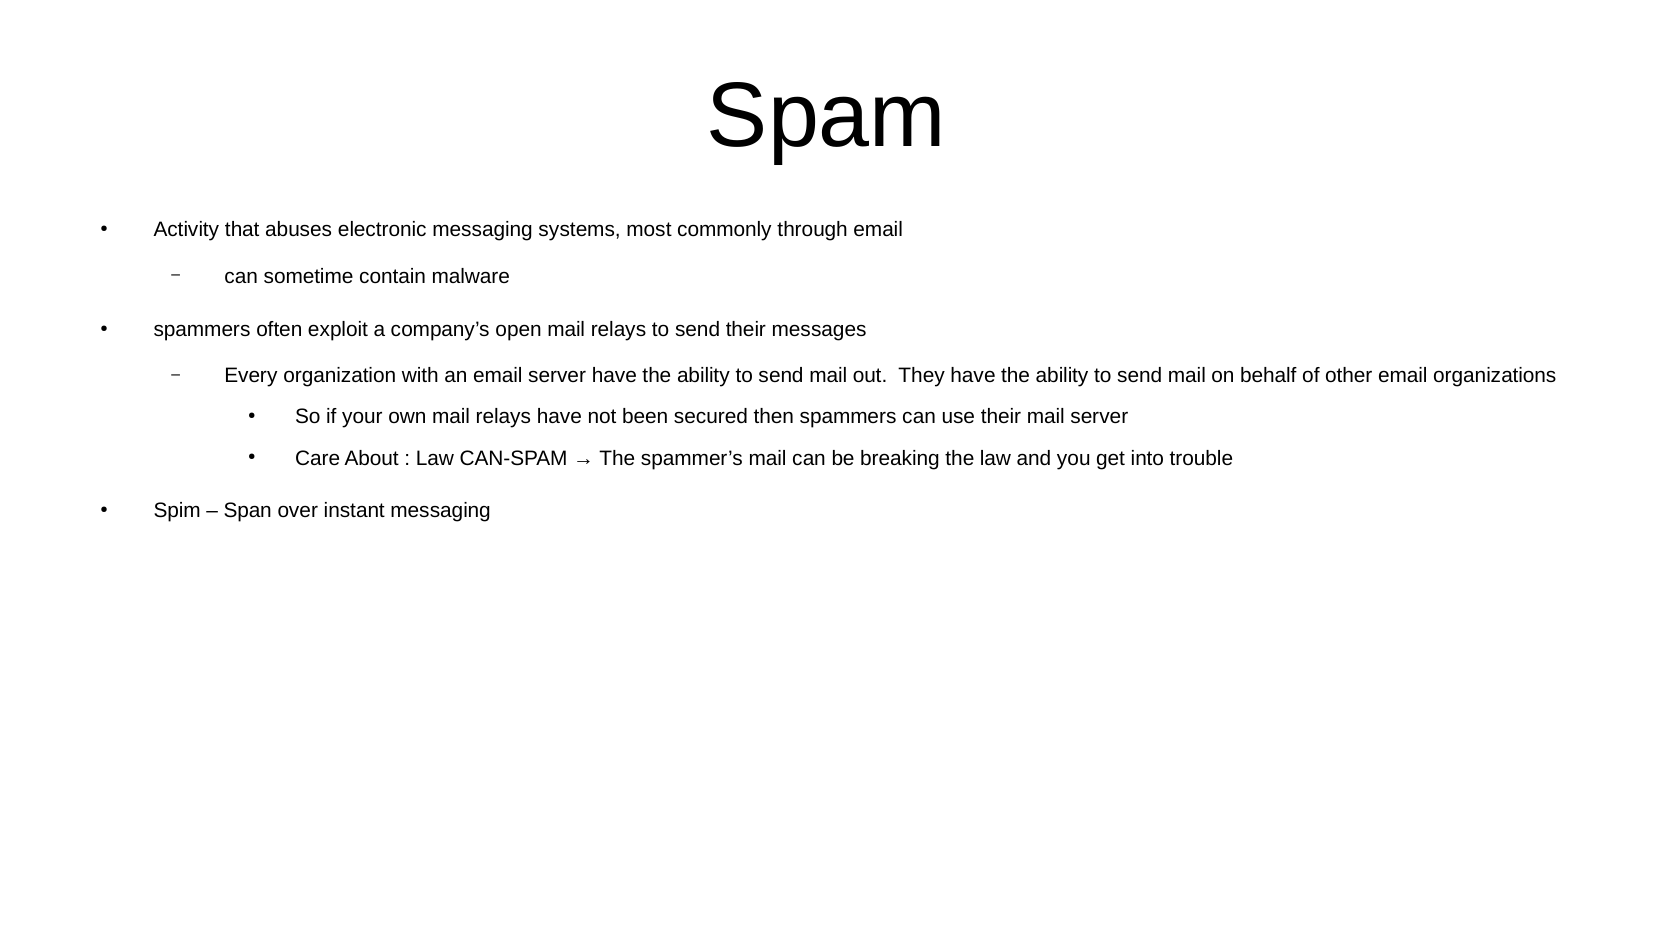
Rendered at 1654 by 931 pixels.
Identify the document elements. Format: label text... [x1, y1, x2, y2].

title Spam [82, 37, 1571, 193]
list Activity that abuses electronic messaging systems, most commonly through email can sometime contain malware spammers often exploit a company’s open mail relays to send their messages Every organization with an email server have the ability to send mail out. They have the ability to send mail on behalf of other email organizations So if your own mail relays have not been secured then spammers can use their mail server Care About : Law CAN-SPAM → The spammer’s mail can be breaking the law and you get into trouble Spim – Span over instant messaging [82, 217, 1621, 916]
